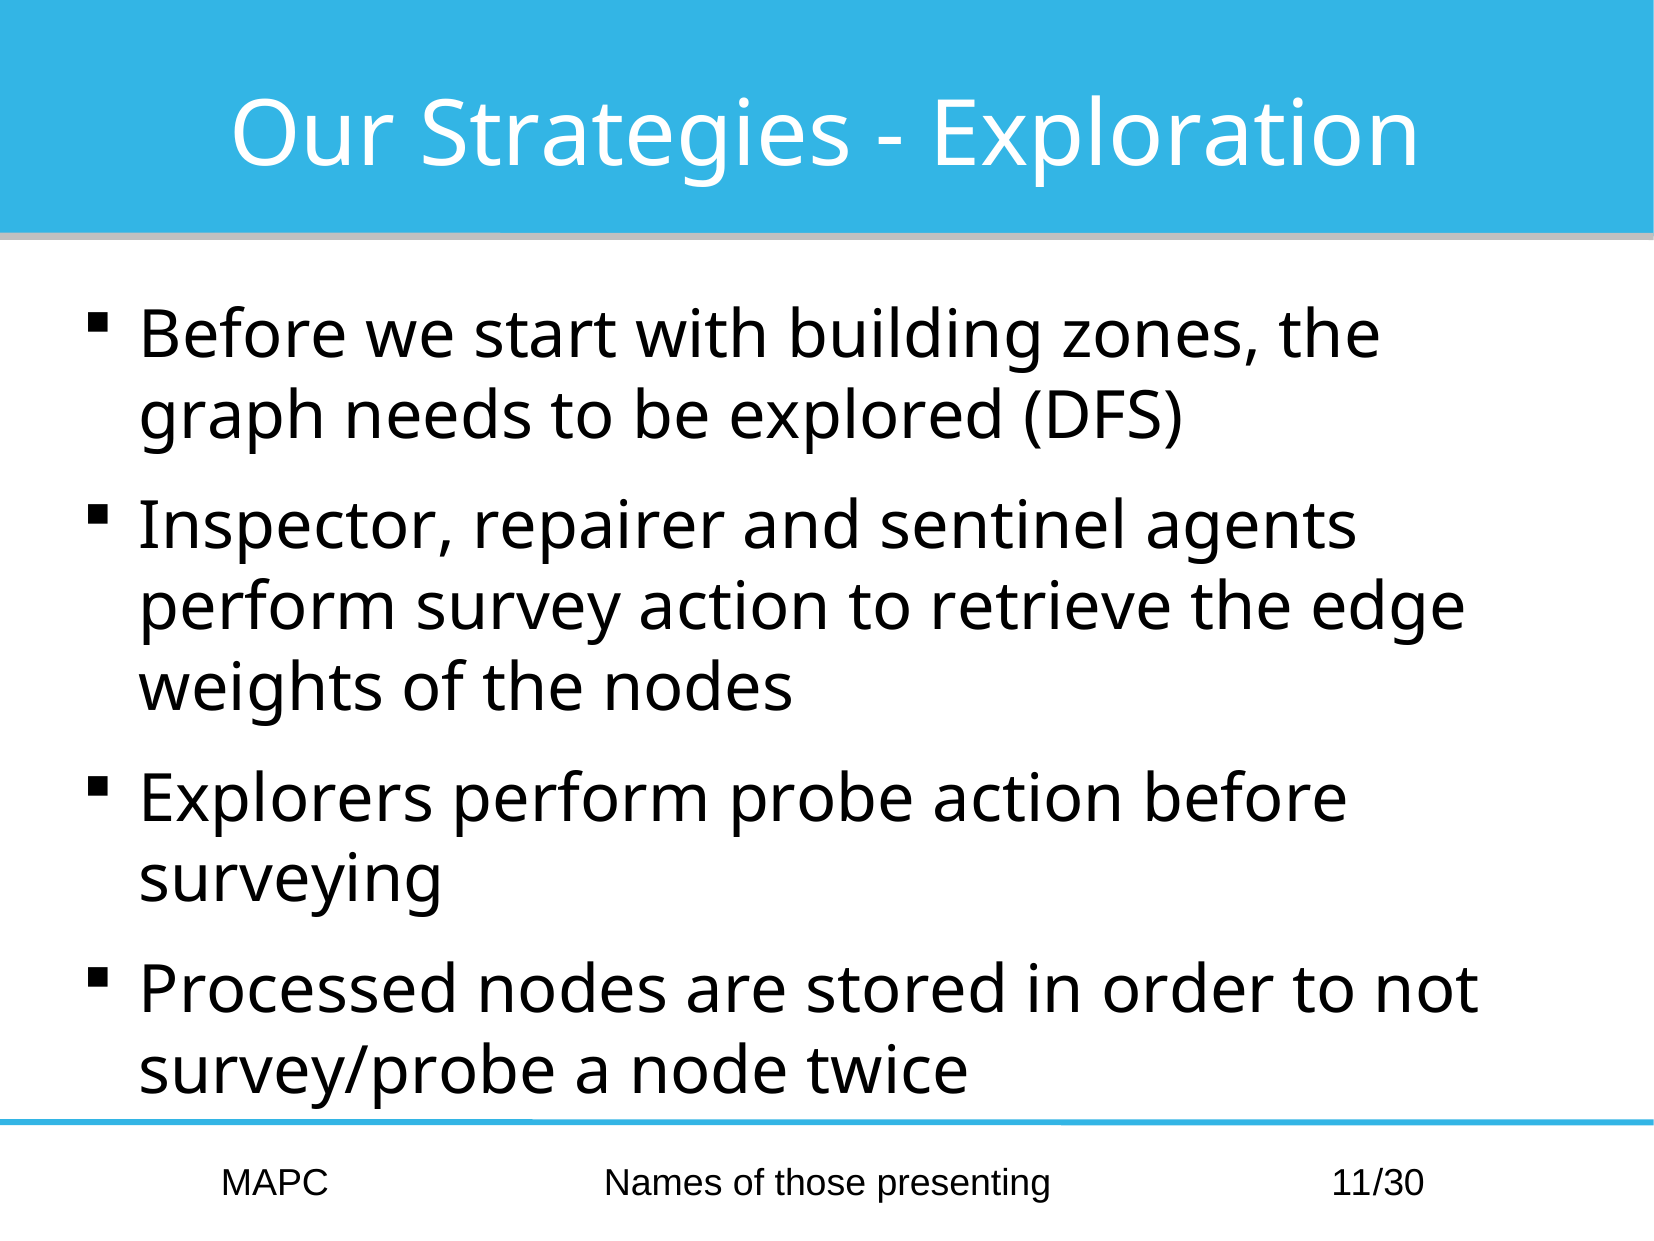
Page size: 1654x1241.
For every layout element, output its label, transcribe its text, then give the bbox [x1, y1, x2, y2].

list Before we start with building zones, the graph needs to be explored (DFS) Inspector, repairer and sentinel agents perform survey action to retrieve the edge weights of the nodes Explorers perform probe action before surveying Processed nodes are stored in order to not survey/probe a node twice [82, 290, 1571, 1109]
title Our Strategies - Exploration [82, 49, 1571, 207]
